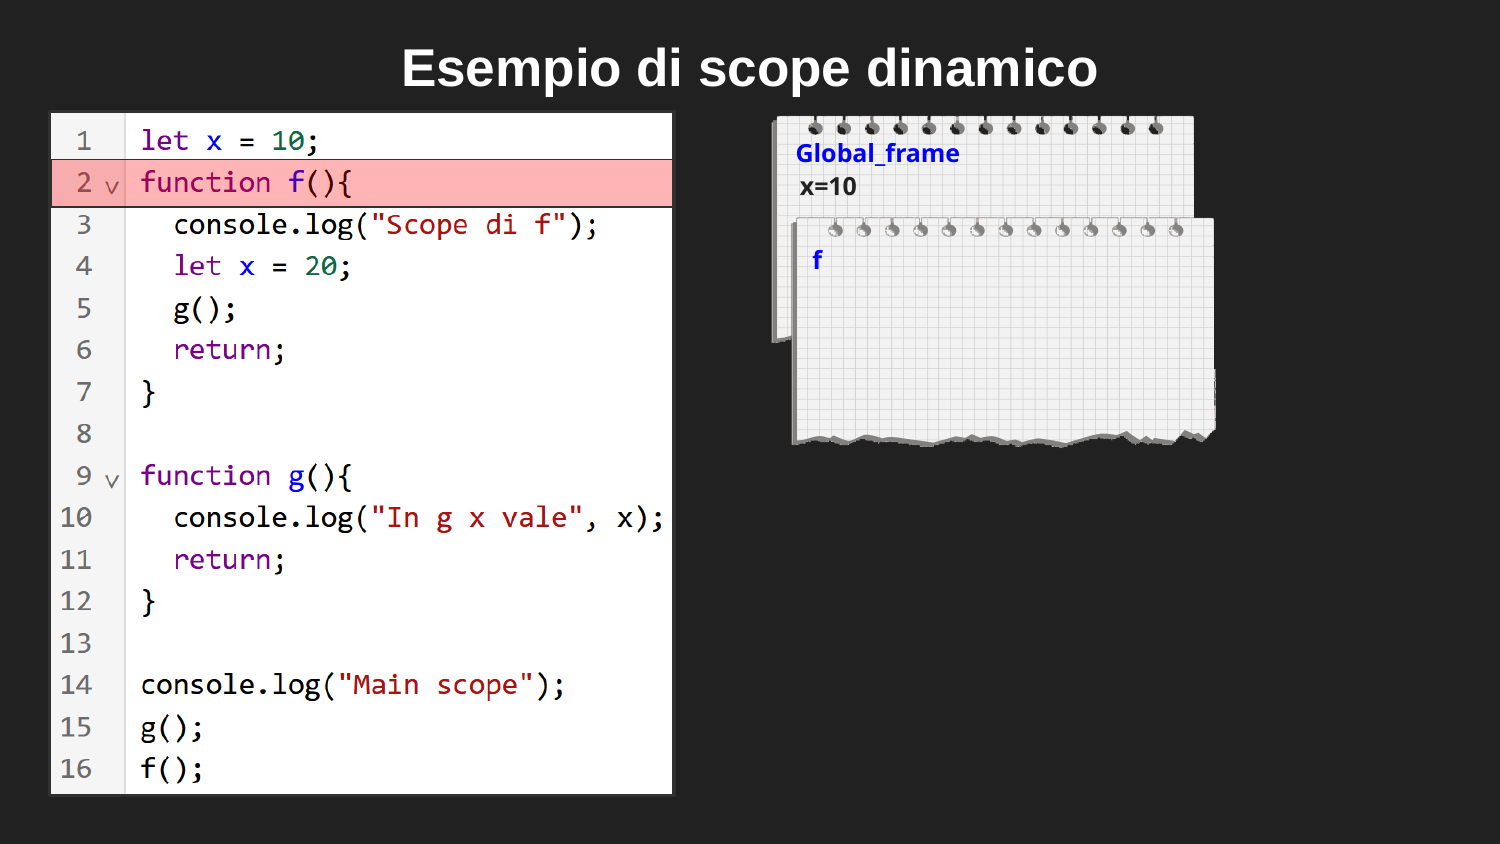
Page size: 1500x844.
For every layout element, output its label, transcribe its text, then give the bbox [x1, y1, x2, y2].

picture [51, 112, 673, 159]
picture [764, 112, 1226, 452]
picture [51, 207, 673, 794]
title Esempio di scope dinamico [51, 18, 1449, 113]
text_box f [797, 250, 1074, 290]
text_box x=10 [784, 176, 1062, 214]
text_box [51, 159, 673, 207]
text_box Global_frame [780, 143, 1057, 183]
